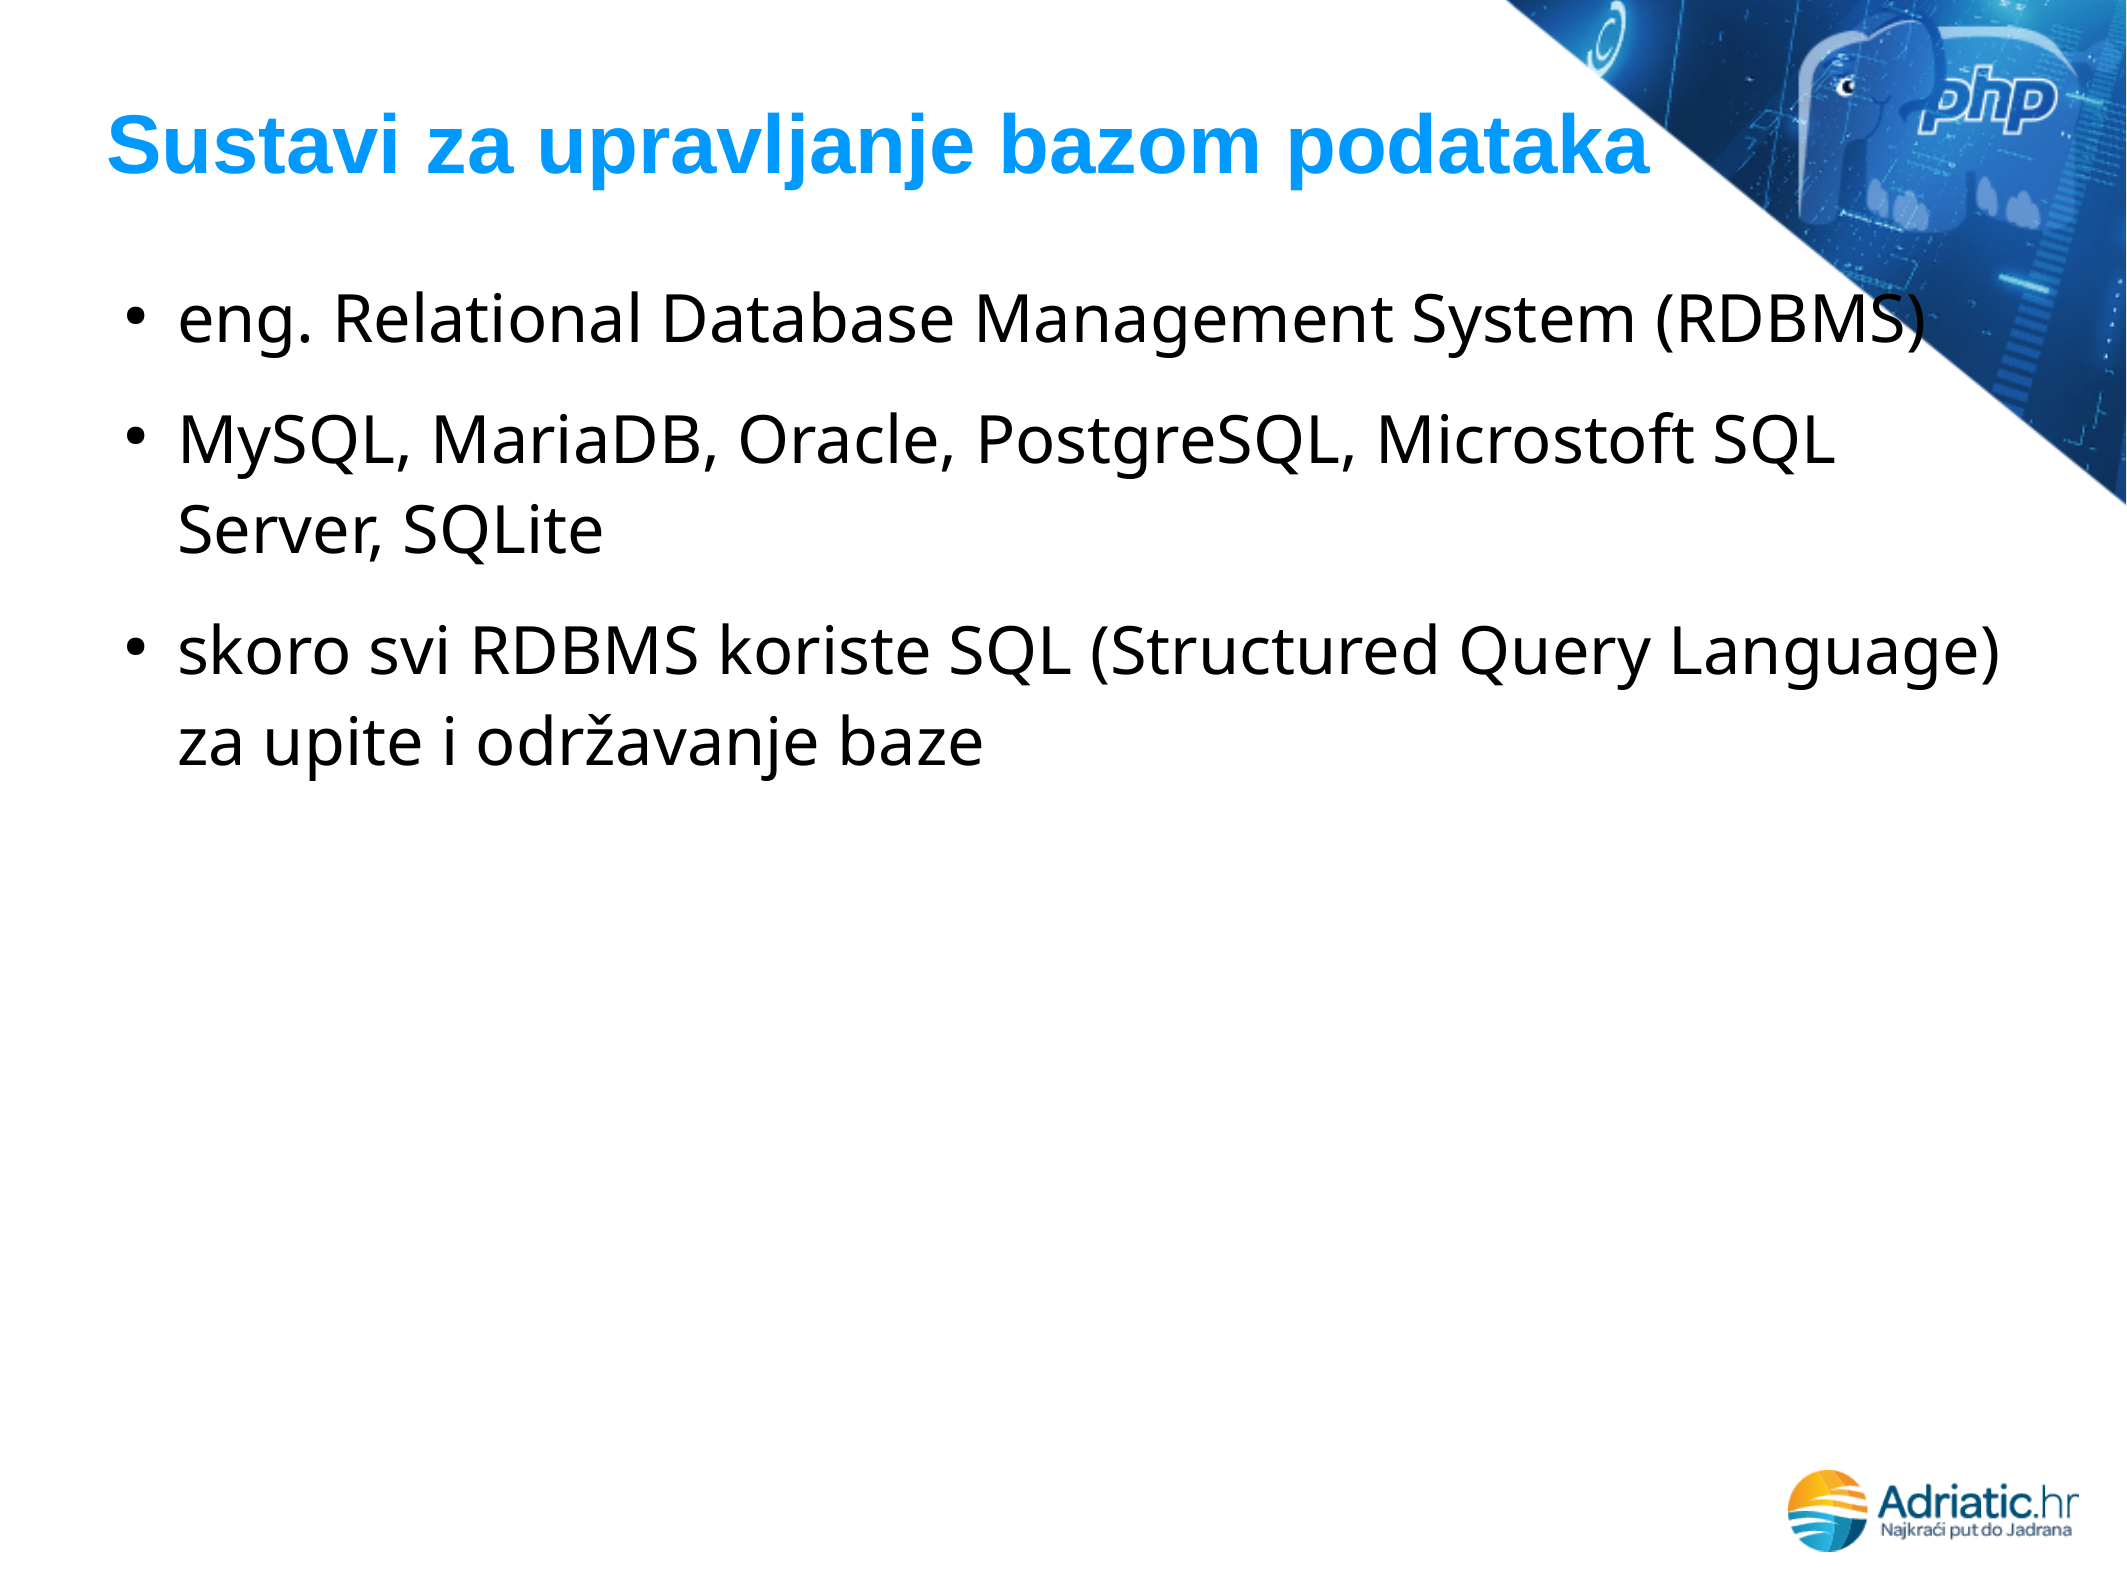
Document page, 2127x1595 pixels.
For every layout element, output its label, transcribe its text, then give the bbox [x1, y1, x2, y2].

list eng. Relational Database Management System (RDBMS) MySQL, MariaDB, Oracle, PostgreSQL, Microstoft SQL Server, SQLite skoro svi RDBMS koriste SQL (Structured Query Language) za upite i održavanje baze [106, 271, 2020, 1453]
picture [1505, 0, 2127, 625]
picture [1788, 1470, 2079, 1552]
title Sustavi za upravljanje bazom podataka [106, 51, 1654, 238]
